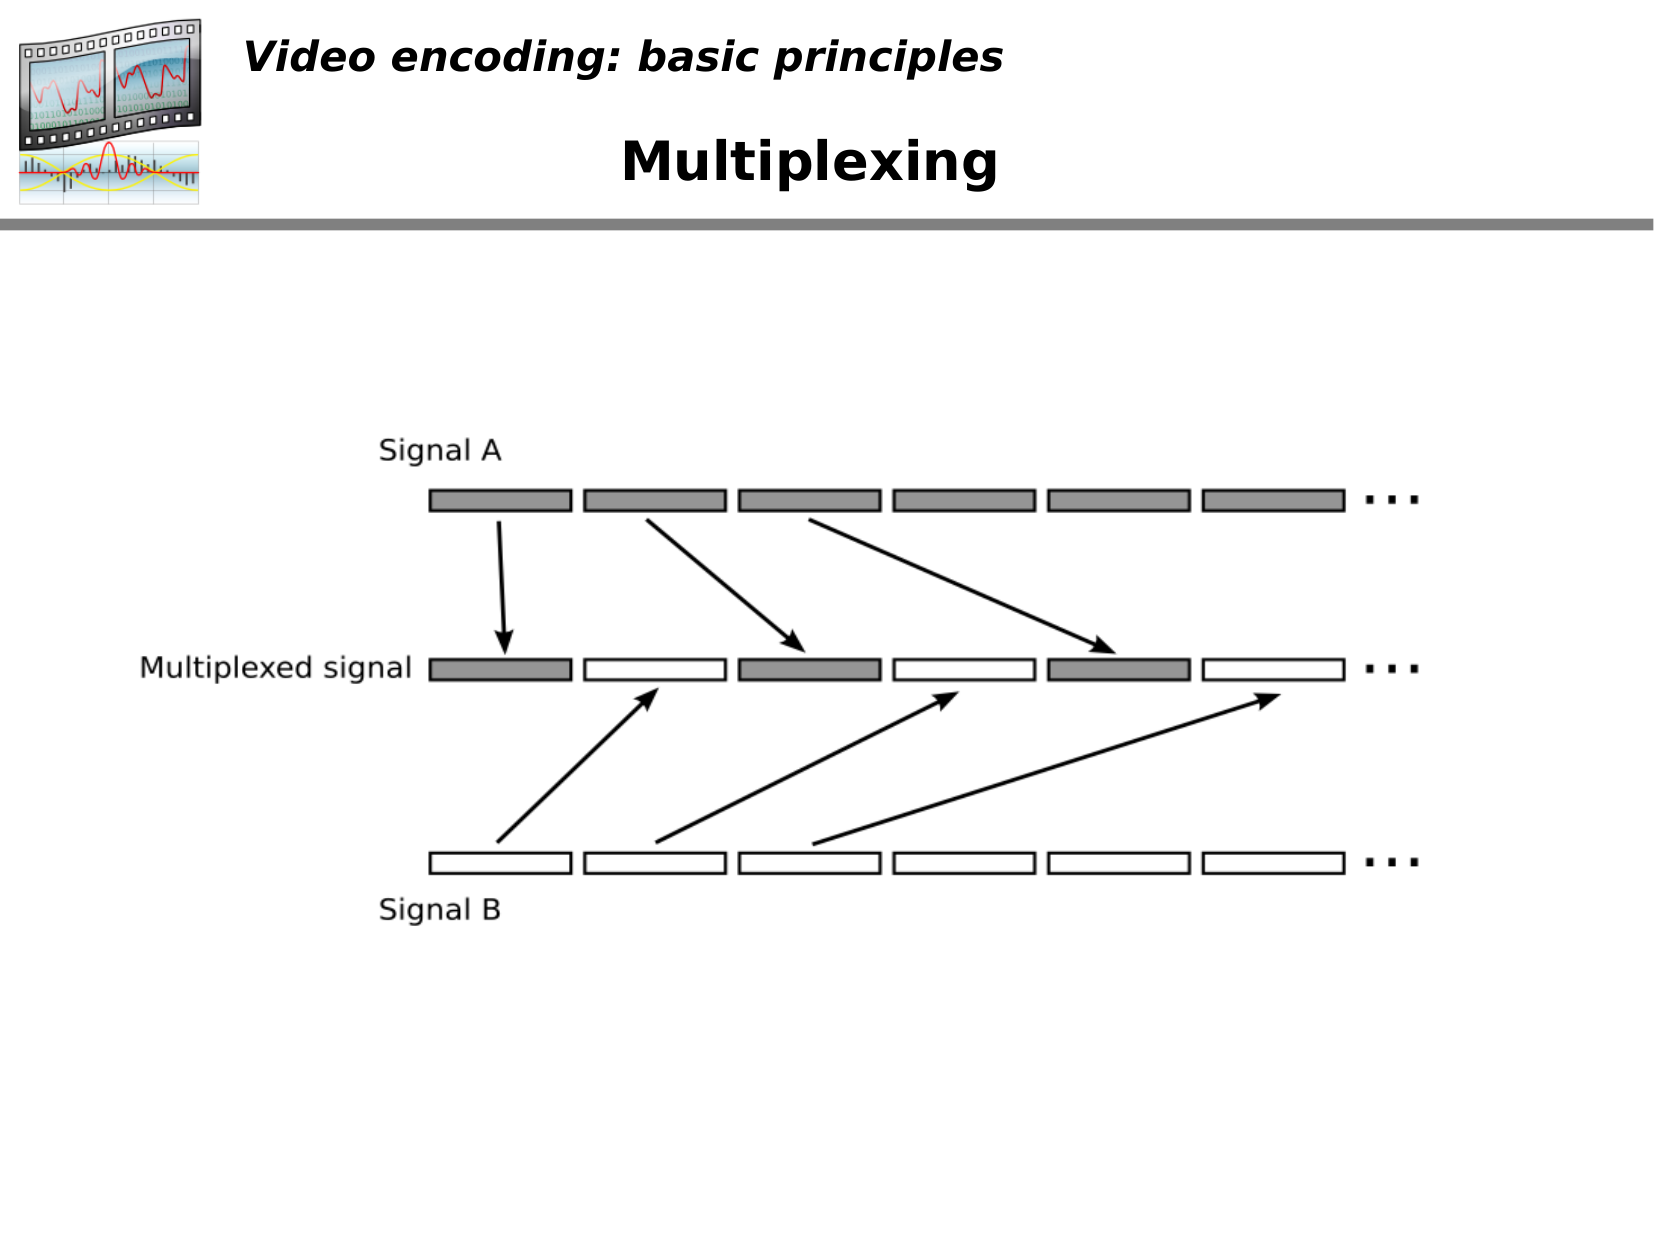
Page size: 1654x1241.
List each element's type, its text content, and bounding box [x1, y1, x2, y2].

picture [0, 2, 225, 218]
text_box Multiplexing [605, 122, 1016, 201]
picture [129, 413, 1449, 939]
text_box Video encoding: basic principles [228, 25, 1020, 89]
text_box [0, 218, 1654, 231]
